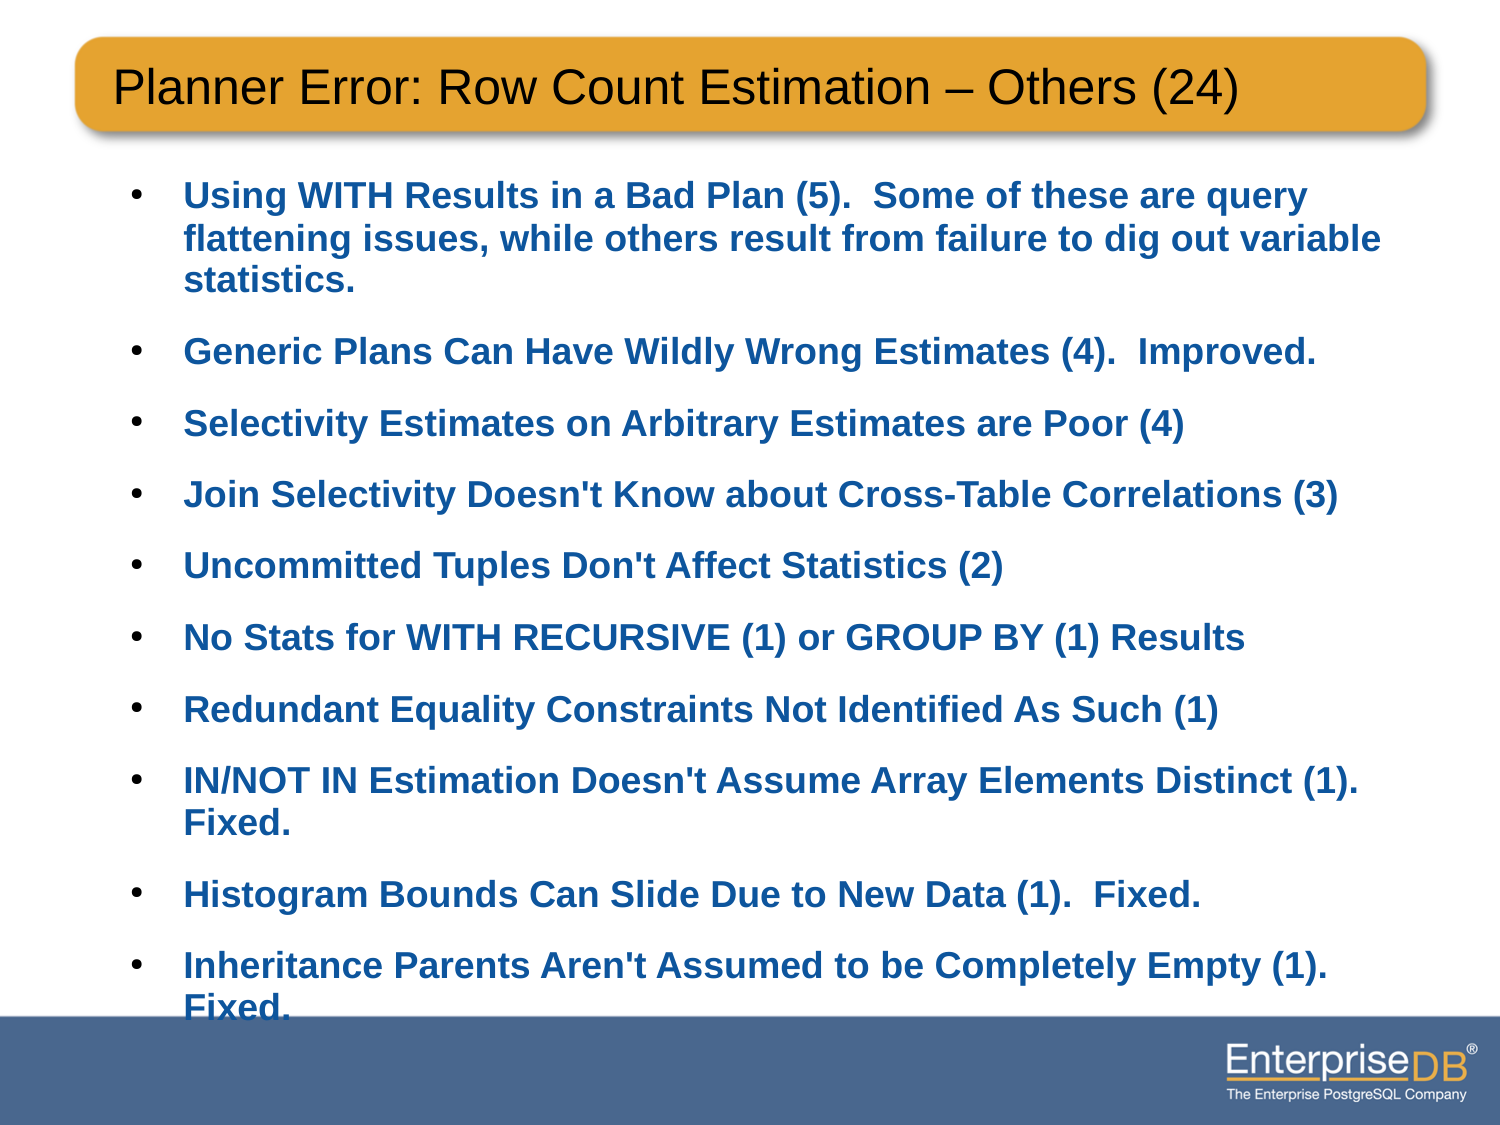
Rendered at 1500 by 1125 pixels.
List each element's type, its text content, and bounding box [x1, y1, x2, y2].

picture [0, 0, 1500, 1125]
list Using WITH Results in a Bad Plan (5). Some of these are query flattening issues, while others result from failure to dig out variable statistics. Generic Plans Can Have Wildly Wrong Estimates (4). Improved. Selectivity Estimates on Arbitrary Estimates are Poor (4) Join Selectivity Doesn't Know about Cross-Table Correlations (3) Uncommitted Tuples Don't Affect Statistics (2) No Stats for WITH RECURSIVE (1) or GROUP BY (1) Results Redundant Equality Constraints Not Identified As Such (1) IN/NOT IN Estimation Doesn't Assume Array Elements Distinct (1). Fixed. Histogram Bounds Can Slide Due to New Data (1). Fixed. Inheritance Parents Aren't Assumed to be Completely Empty (1). Fixed. [112, 174, 1388, 966]
title Planner Error: Row Count Estimation – Others (24) [112, 37, 1388, 138]
